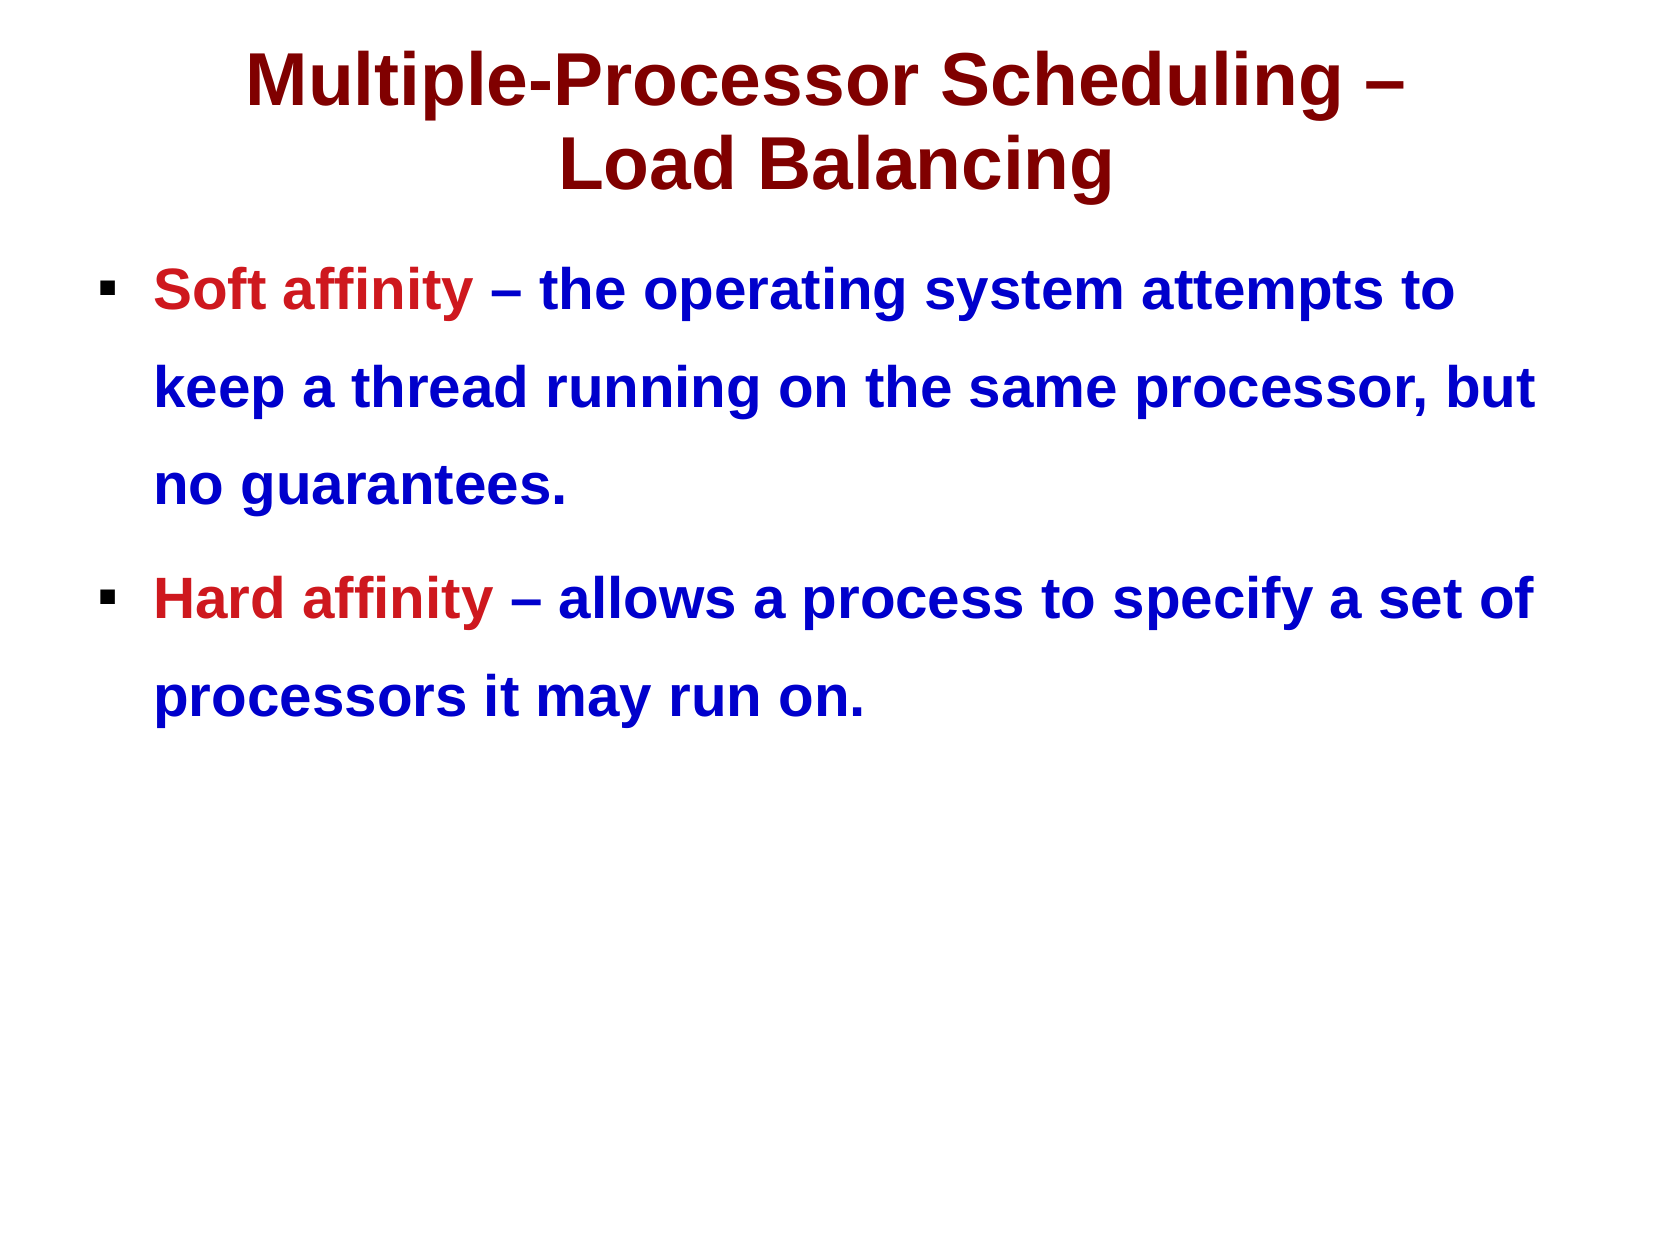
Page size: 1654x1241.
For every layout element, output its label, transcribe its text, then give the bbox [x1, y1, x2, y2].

title Multiple-Processor Scheduling – Load Balancing [82, 17, 1571, 225]
list Soft affinity – the operating system attempts to keep a thread running on the same processor, but no guarantees. Hard affinity – allows a process to specify a set of processors it may run on. [82, 225, 1571, 1241]
